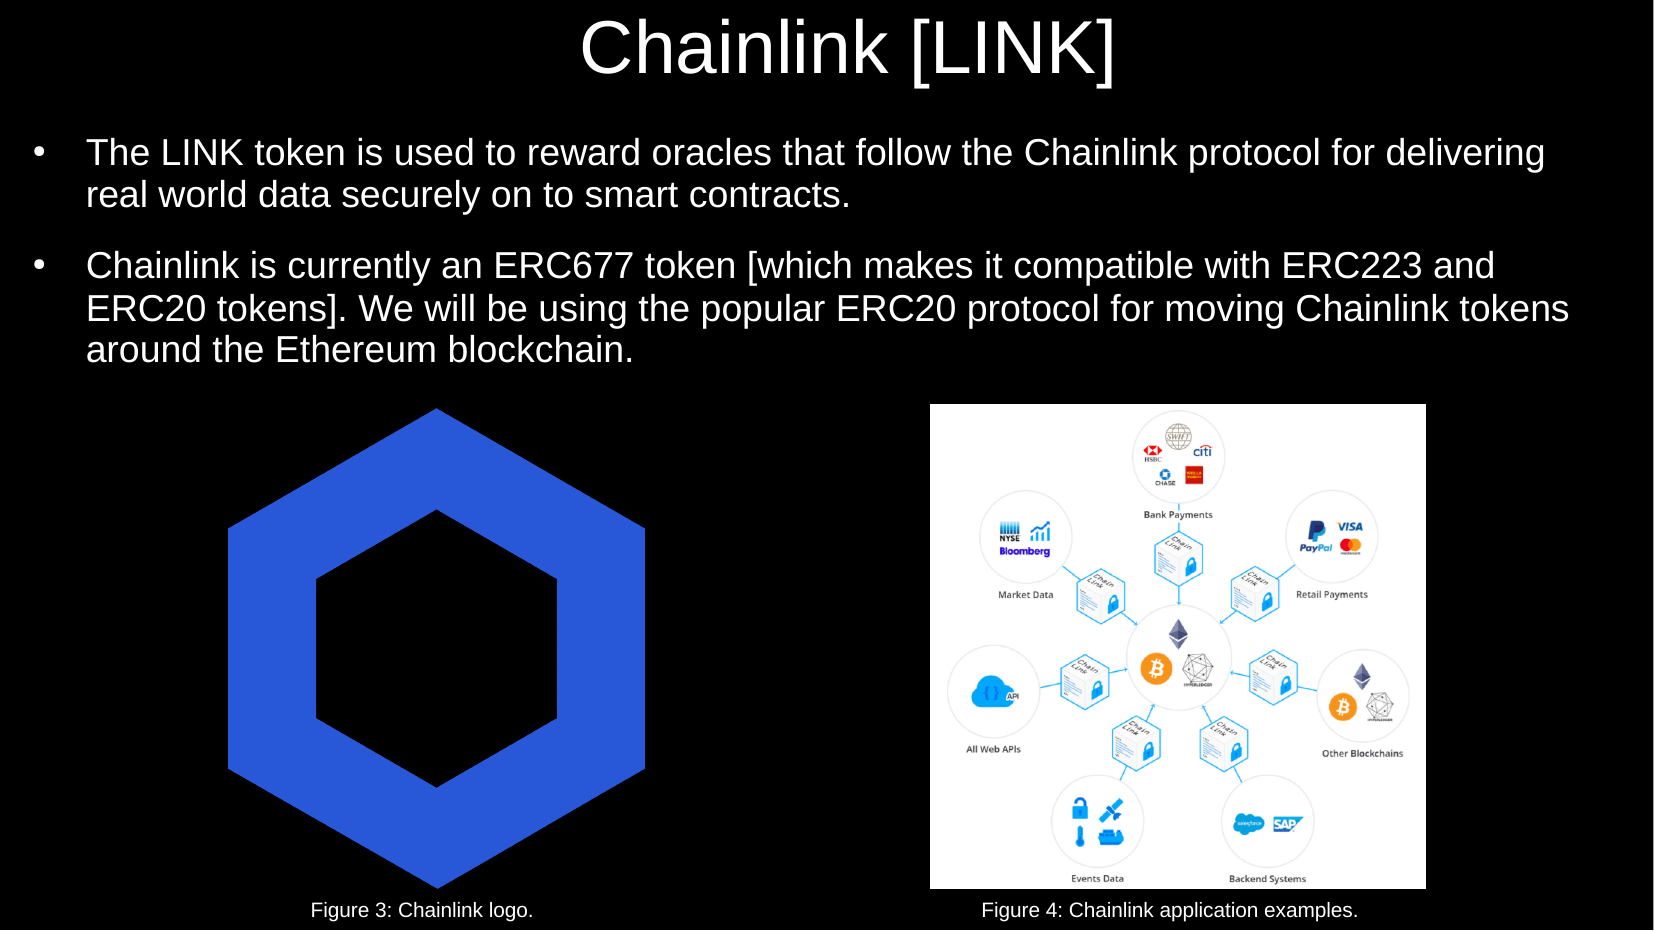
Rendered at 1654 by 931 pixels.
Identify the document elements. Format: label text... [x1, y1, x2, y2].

text_box Figure 3: Chainlink logo. [295, 891, 616, 931]
picture [196, 408, 677, 889]
text_box Figure 4: Chainlink application examples. [966, 891, 1654, 931]
picture [930, 404, 1426, 889]
title Chainlink [LINK] [105, 0, 1594, 126]
list The LINK token is used to reward oracles that follow the Chainlink protocol for delivering real world data securely on to smart contracts. Chainlink is currently an ERC677 token [which makes it compatible with ERC223 and ERC20 tokens]. We will be using the popular ERC20 protocol for moving Chainlink tokens around the Ethereum blockchain. [15, 60, 1571, 841]
